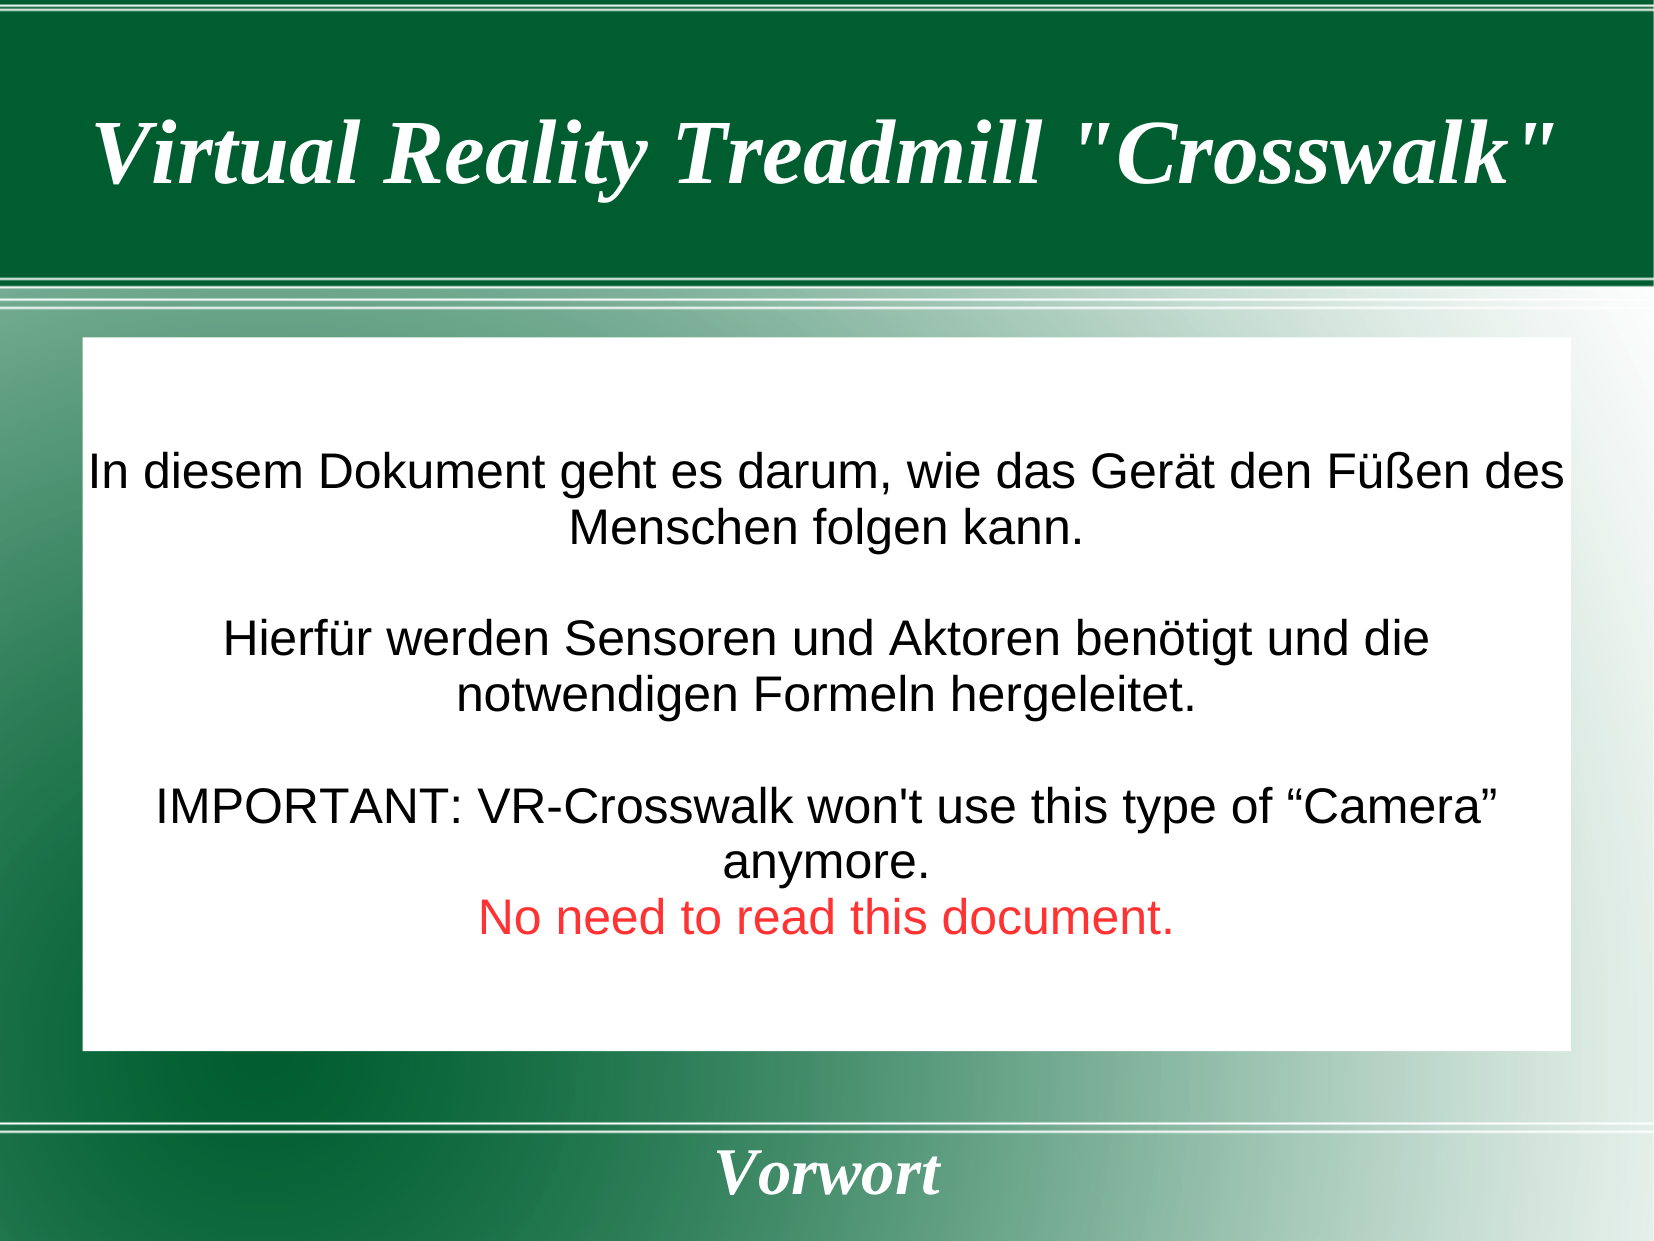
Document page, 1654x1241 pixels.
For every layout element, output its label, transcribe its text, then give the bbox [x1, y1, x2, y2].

subtitle In diesem Dokument geht es darum, wie das Gerät den Füßen des Menschen folgen kann. Hierfür werden Sensoren und Aktoren benötigt und die notwendigen Formeln hergeleitet. IMPORTANT: VR-Crosswalk won't use this type of “Camera” anymore. No need to read this document. [82, 337, 1571, 1052]
title Vorwort [11, 1068, 1642, 1241]
title Virtual Reality Treadmill "Crosswalk" [82, 49, 1571, 257]
picture [0, 0, 1654, 1241]
